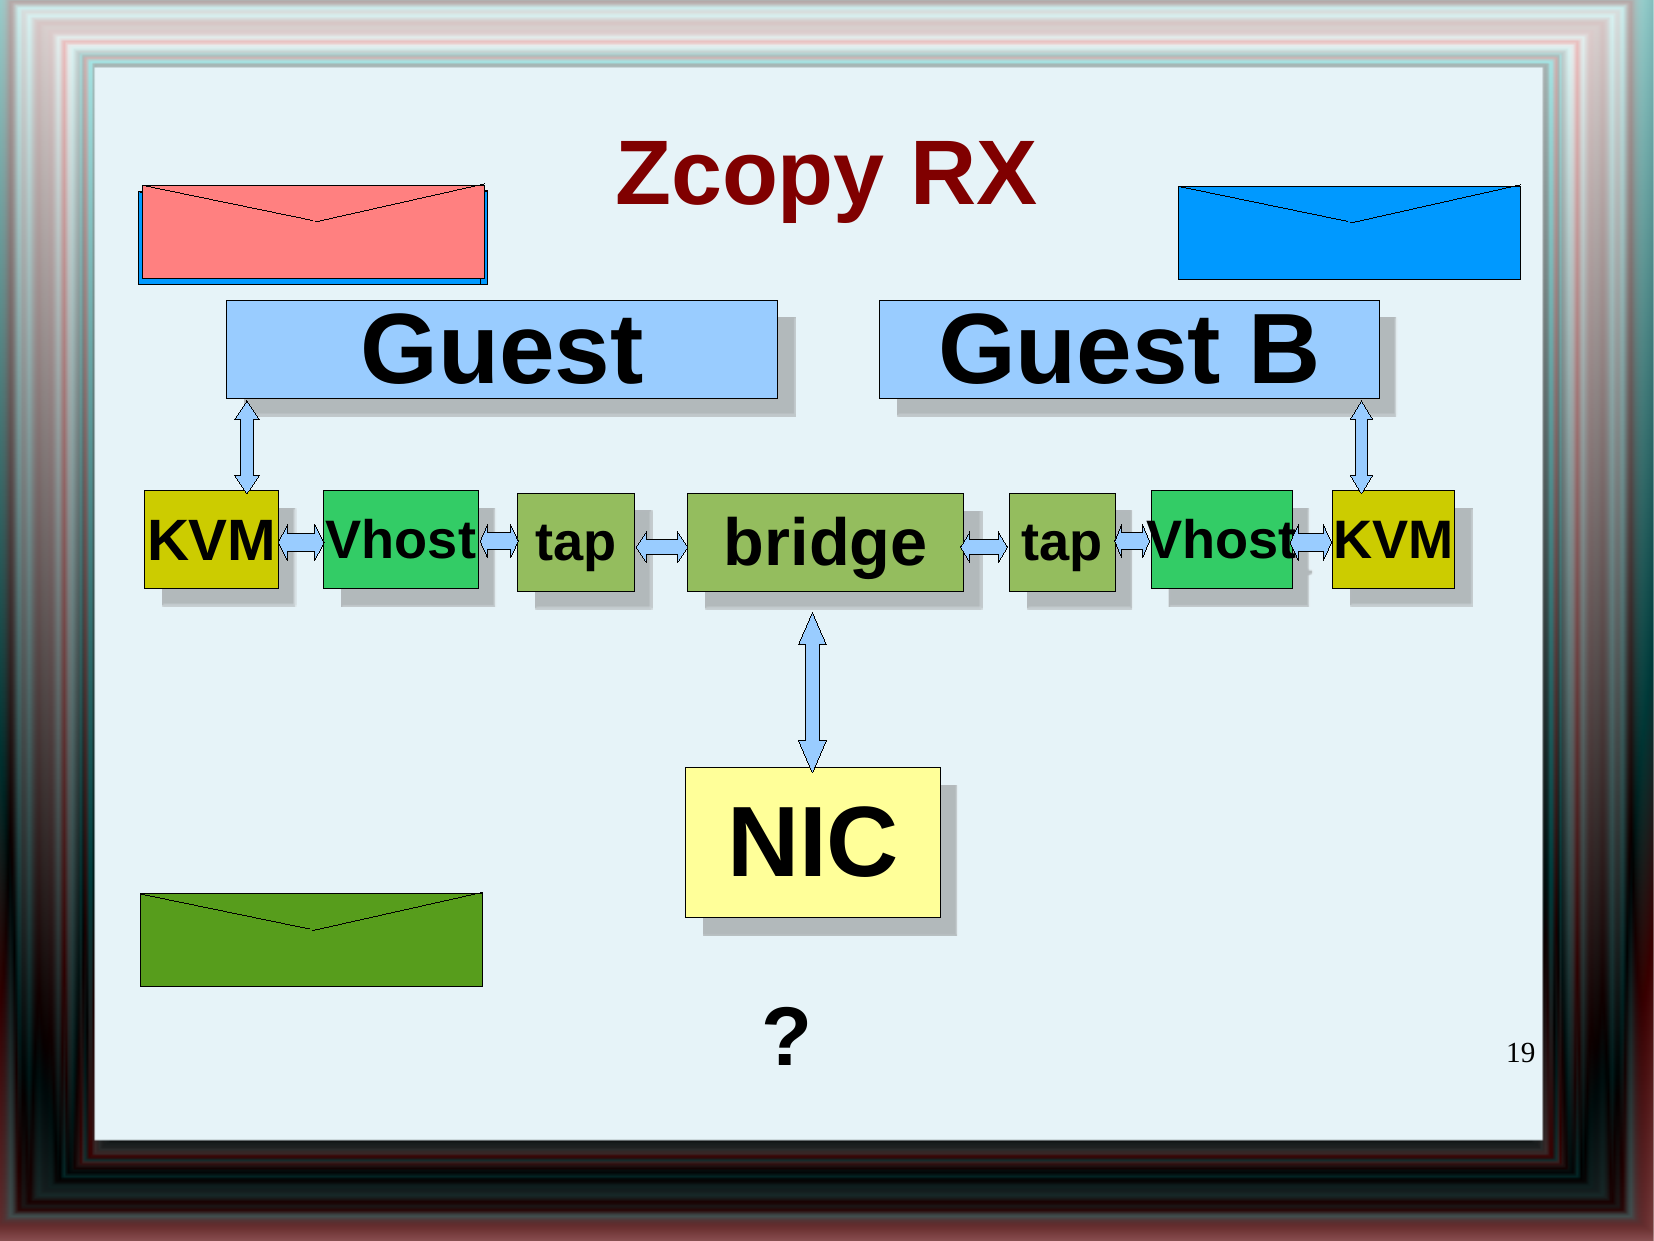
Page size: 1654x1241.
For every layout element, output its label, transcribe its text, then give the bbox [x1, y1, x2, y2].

text_box [798, 612, 827, 773]
text_box [234, 400, 260, 494]
text_box Vhost [1151, 490, 1293, 589]
text_box [140, 893, 483, 987]
text_box Guest B [879, 300, 1380, 399]
text_box KVM [144, 490, 279, 589]
text_box [1290, 524, 1332, 561]
text_box NIC [685, 767, 941, 918]
text_box [1114, 524, 1150, 558]
title Zcopy RX [118, 54, 1536, 291]
text_box [960, 531, 1008, 563]
text_box [636, 531, 688, 563]
text_box tap [517, 493, 635, 592]
text_box Guest [226, 300, 778, 399]
picture [0, 0, 1654, 1241]
text_box Vhost [323, 490, 479, 589]
text_box bridge [687, 493, 964, 592]
text_box KVM [1332, 490, 1455, 589]
text_box [480, 524, 519, 558]
text_box ? [746, 983, 861, 1091]
text_box tap [1009, 493, 1116, 592]
text_box [1350, 400, 1373, 494]
text_box [278, 524, 325, 561]
